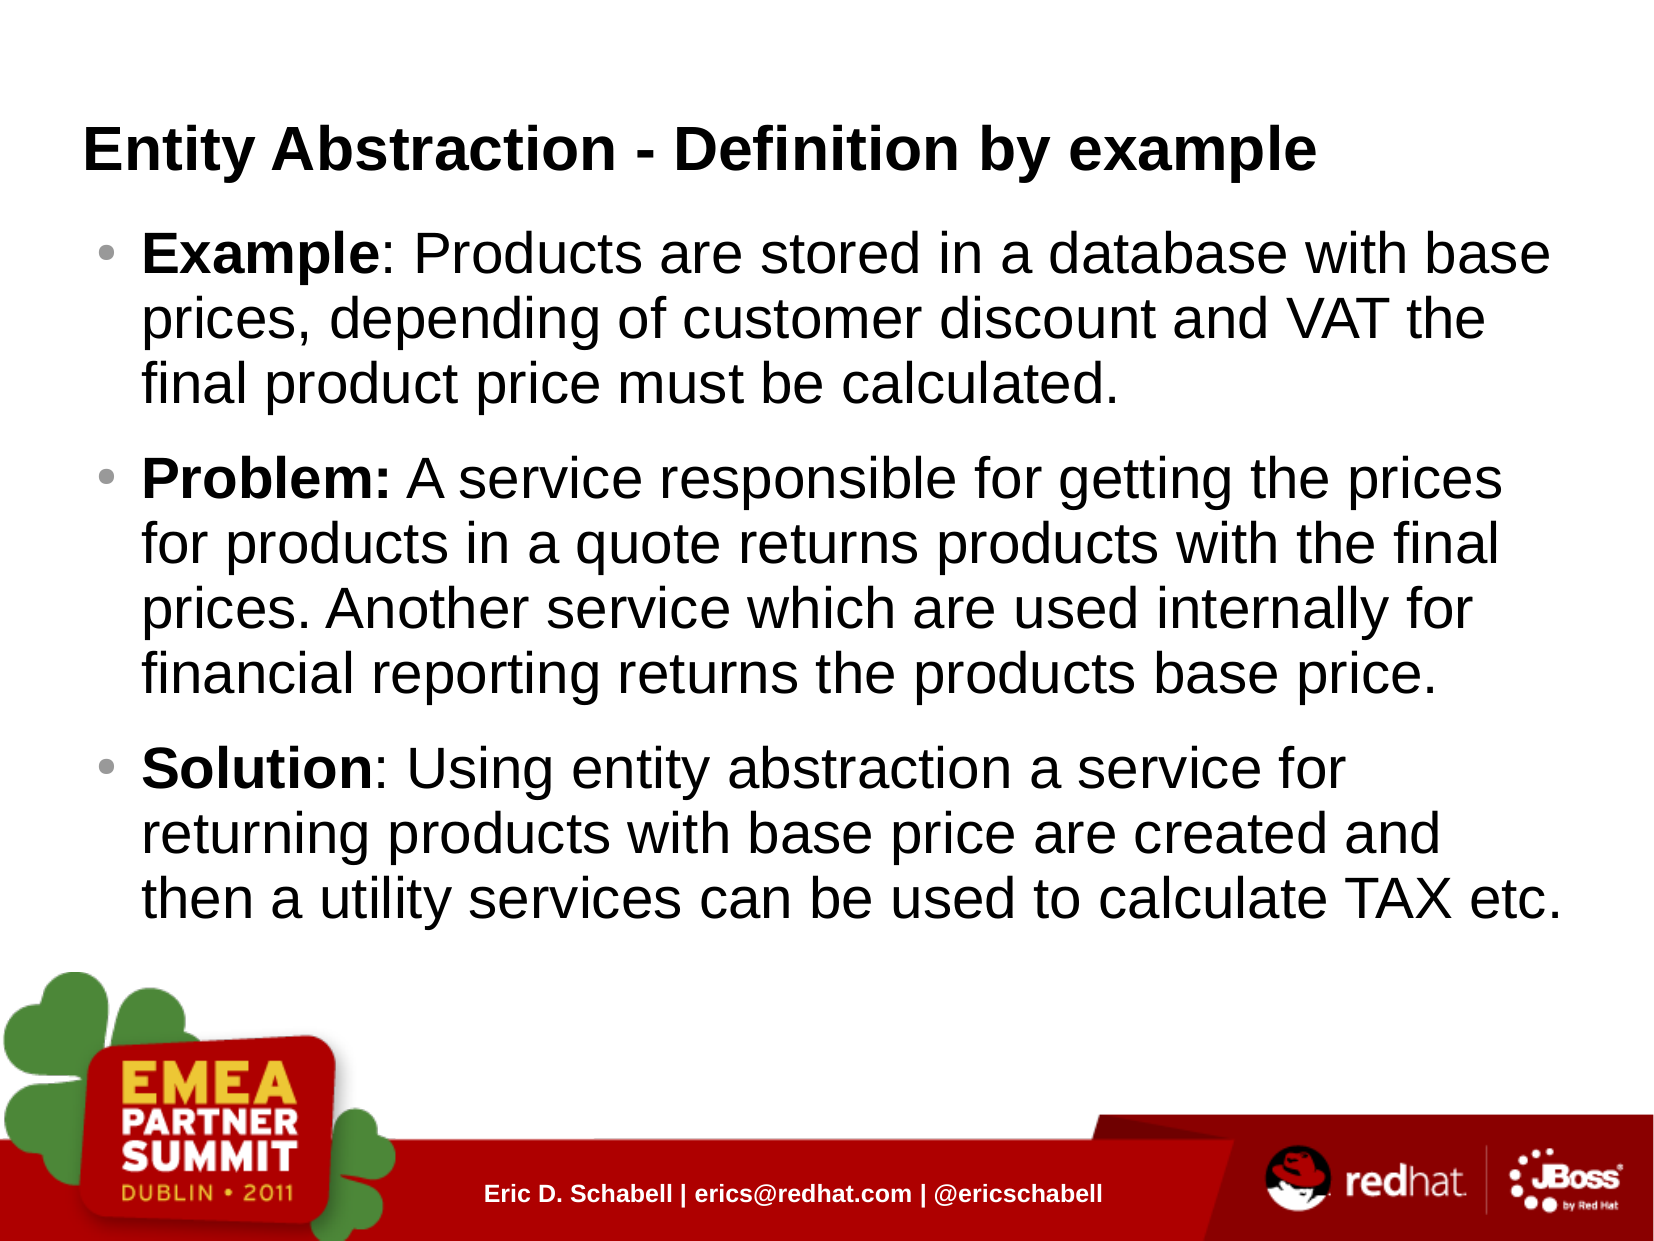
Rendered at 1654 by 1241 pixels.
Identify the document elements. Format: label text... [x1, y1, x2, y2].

title Entity Abstraction - Definition by example [82, 62, 1571, 236]
list Example: Products are stored in a database with base prices, depending of customer discount and VAT the final product price must be calculated. Problem: A service responsible for getting the prices for products in a quote returns products with the final prices. Another service which are used internally for financial reporting returns the products base price. Solution: Using entity abstraction a service for returning products with base price are created and then a utility services can be used to calculate TAX etc. [80, 221, 1570, 1000]
picture [0, 972, 1654, 1241]
